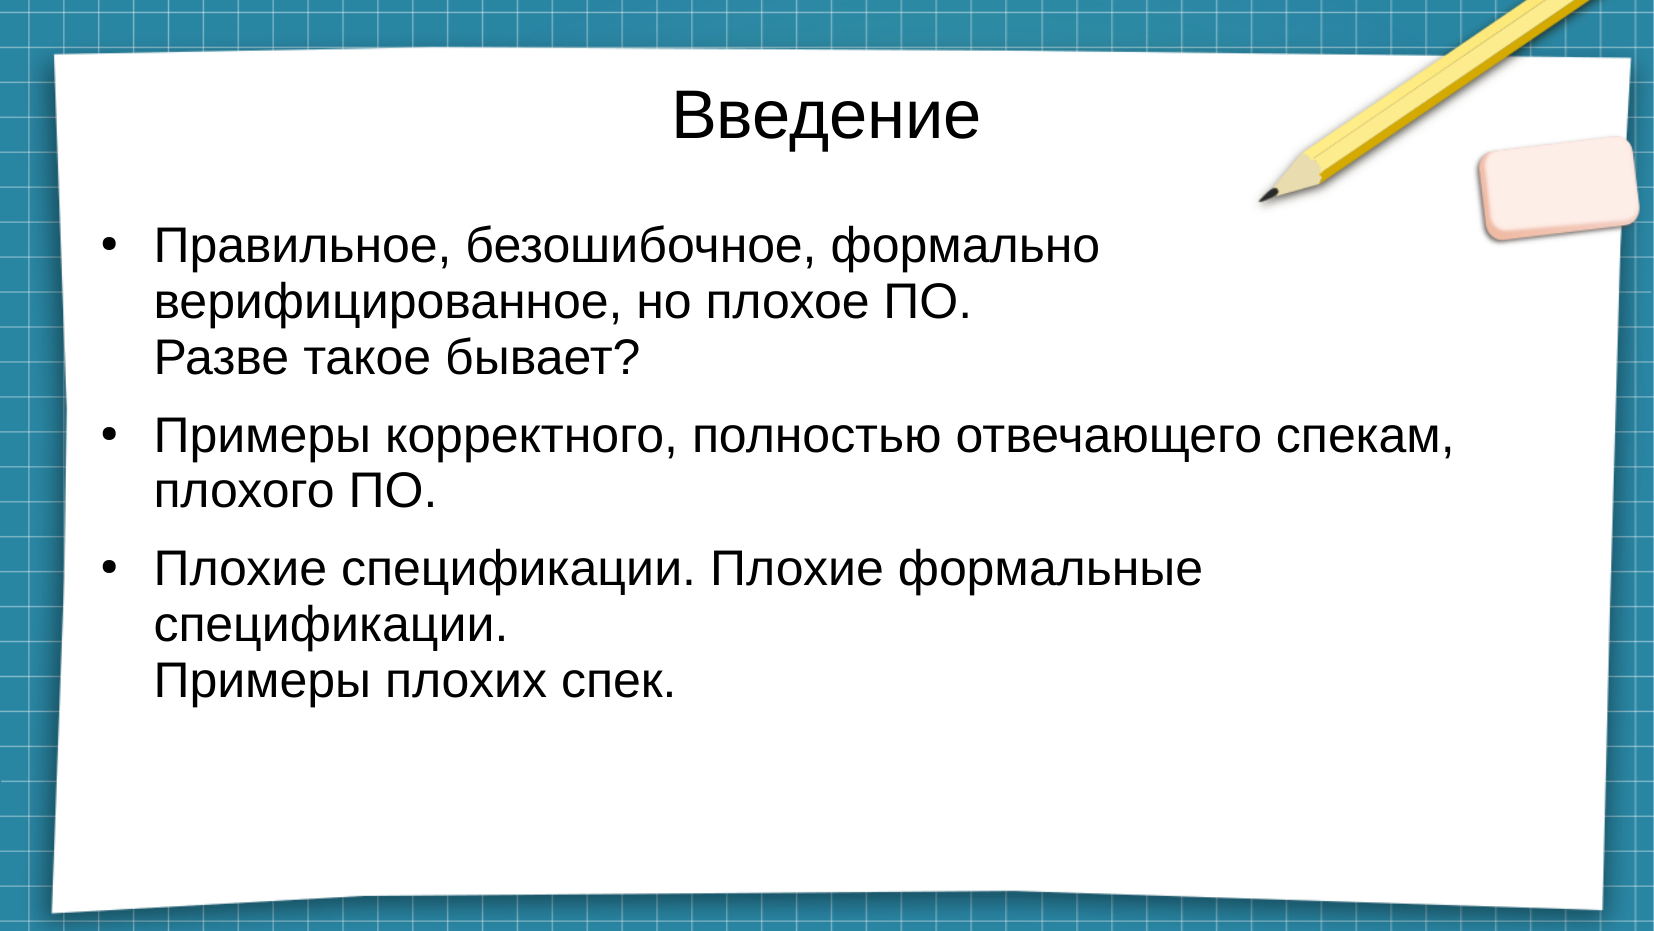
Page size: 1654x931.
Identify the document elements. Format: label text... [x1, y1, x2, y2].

picture [0, 0, 1654, 931]
title Введение [82, 37, 1571, 193]
list Правильное, безошибочное, формально верифицированное, но плохое ПО. Разве такое бывает? Примеры корректного, полностью отвечающего спекам, плохого ПО. Плохие спецификации. Плохие формальные спецификации. Примеры плохих спек. [82, 217, 1571, 758]
